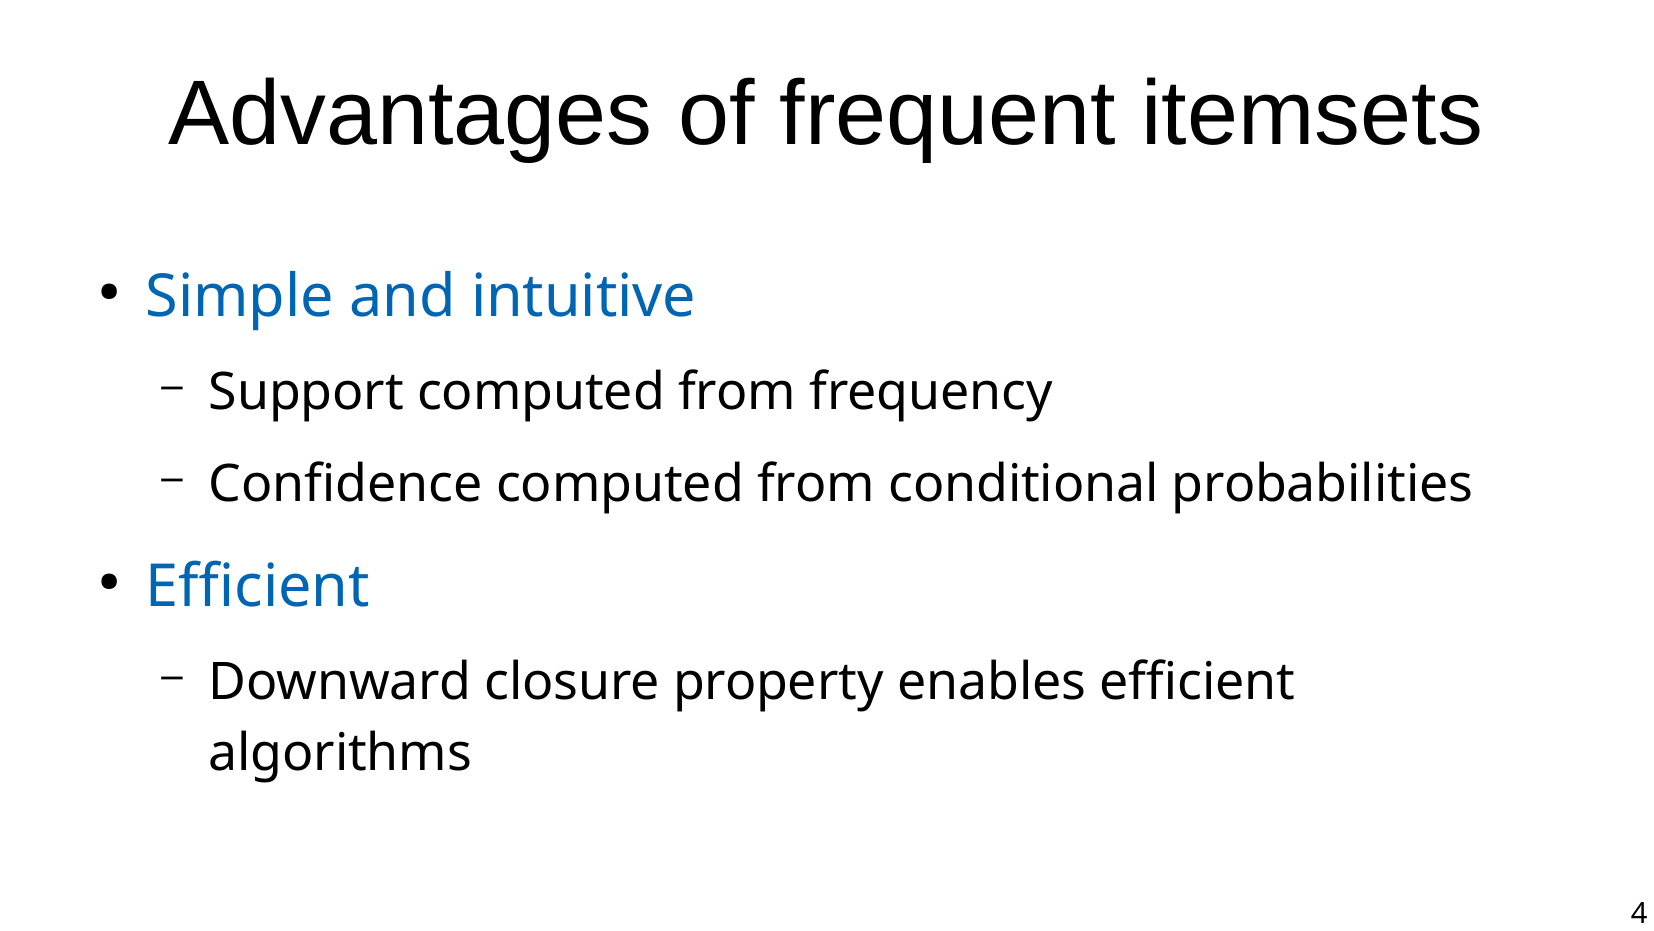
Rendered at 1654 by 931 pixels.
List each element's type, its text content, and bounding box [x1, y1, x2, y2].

title Advantages of frequent itemsets [82, 1, 1571, 226]
list Simple and intuitive Support computed from frequency Confidence computed from conditional probabilities Efficient Downward closure property enables efficient algorithms [82, 253, 1571, 793]
